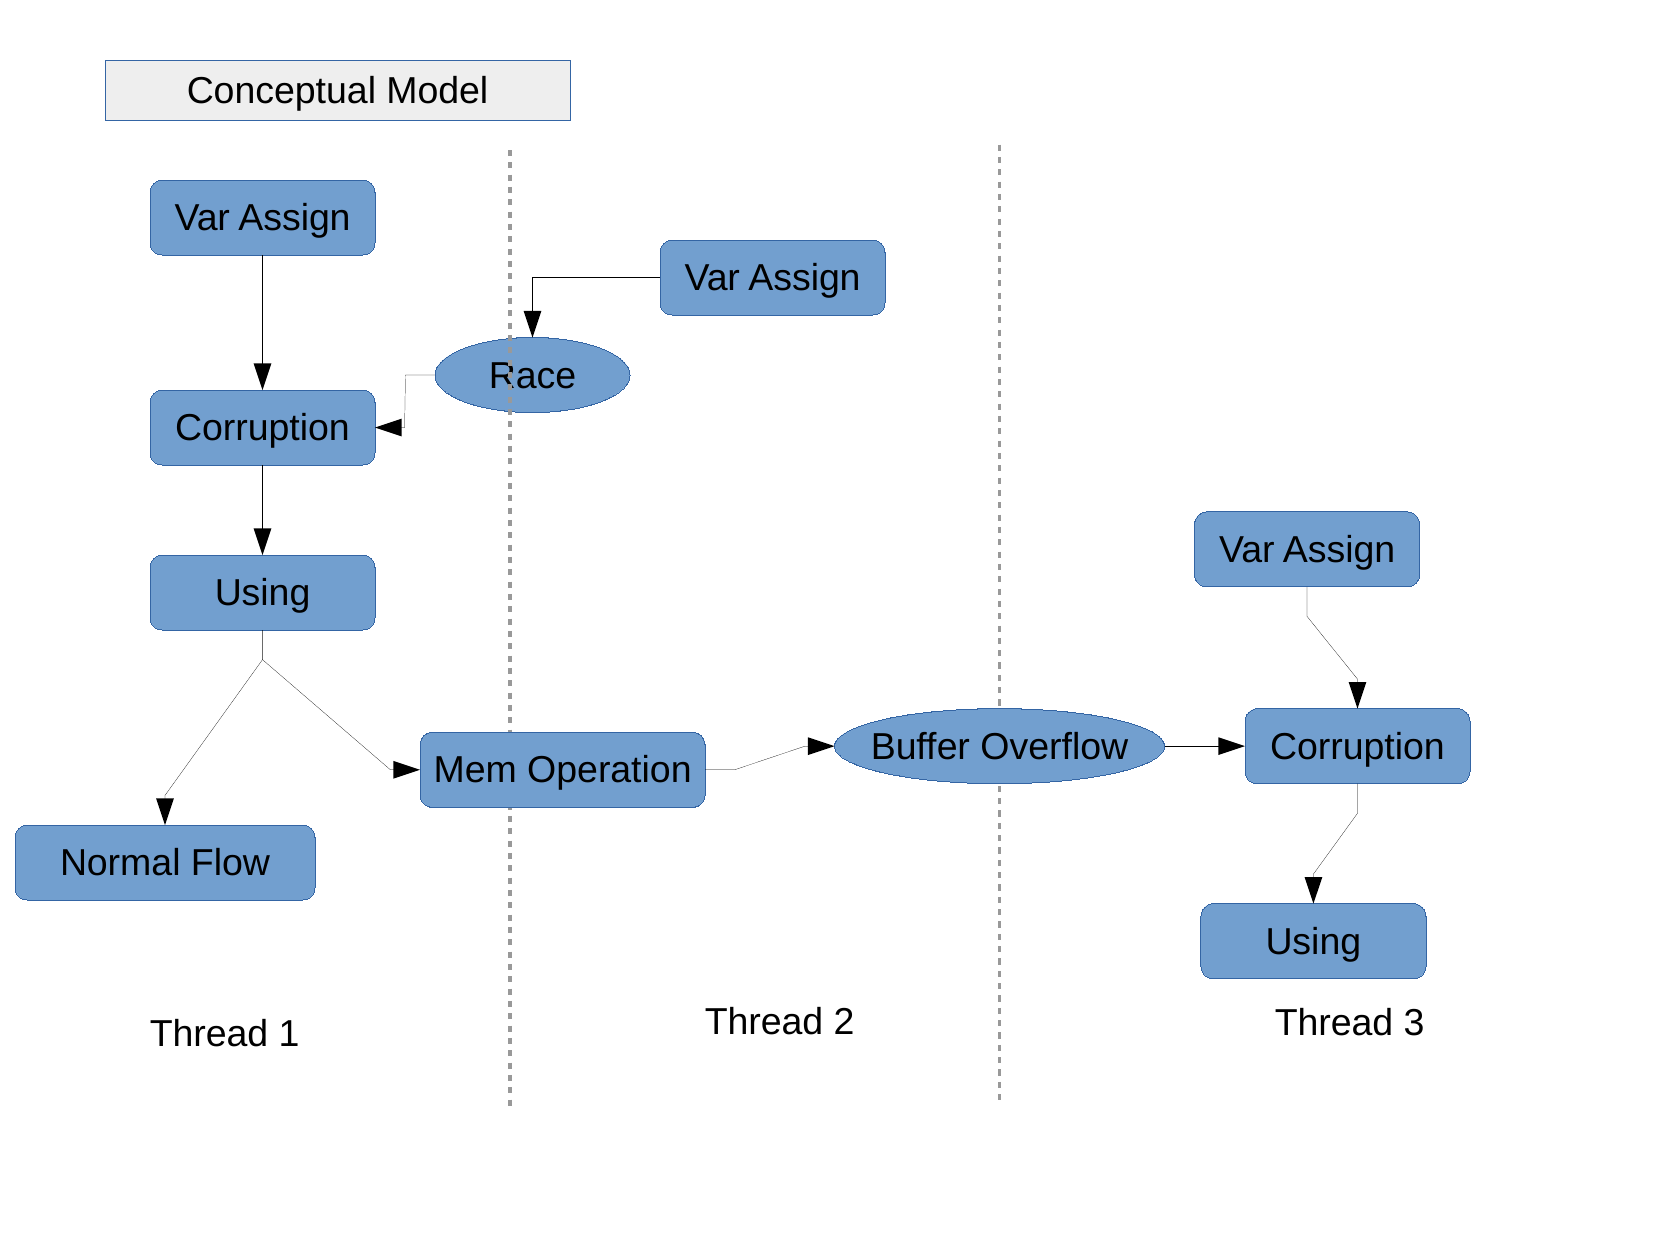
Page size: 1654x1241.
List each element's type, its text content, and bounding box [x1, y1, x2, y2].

text_box Mem Operation [420, 732, 706, 808]
text_box Var Assign [660, 240, 886, 316]
text_box Conceptual Model [105, 60, 571, 121]
text_box Race [435, 337, 631, 413]
text_box Thread 2 [690, 993, 870, 1051]
text_box Corruption [150, 390, 376, 466]
text_box Thread 1 [135, 1005, 315, 1062]
text_box Buffer Overflow [834, 708, 1165, 784]
text_box Using [150, 555, 376, 631]
text_box Thread 3 [1260, 994, 1440, 1052]
text_box Corruption [1245, 708, 1471, 784]
text_box Using [1200, 903, 1427, 979]
text_box Var Assign [1194, 511, 1420, 587]
text_box Normal Flow [15, 825, 316, 901]
text_box Var Assign [150, 180, 376, 256]
